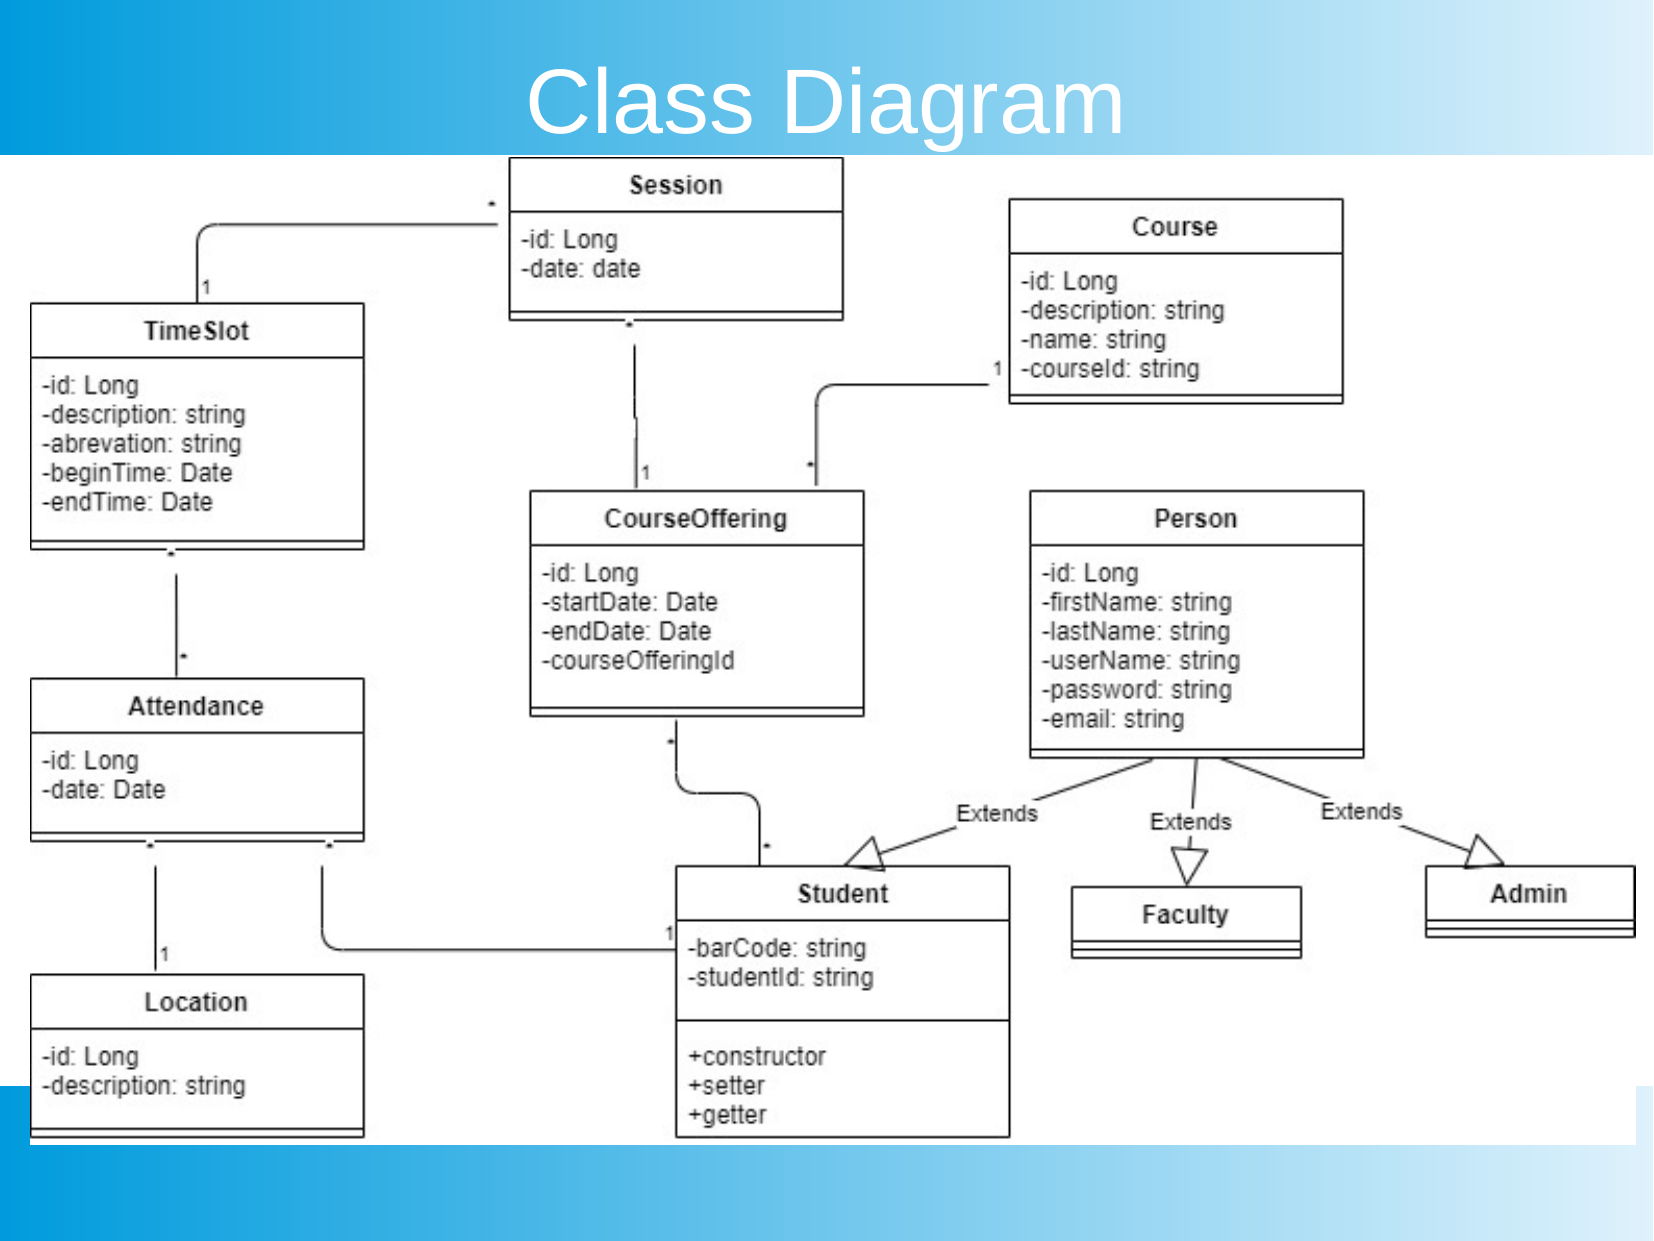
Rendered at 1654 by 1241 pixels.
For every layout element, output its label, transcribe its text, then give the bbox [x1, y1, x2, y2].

picture [30, 157, 1636, 1241]
title Class Diagram [82, 49, 1571, 155]
